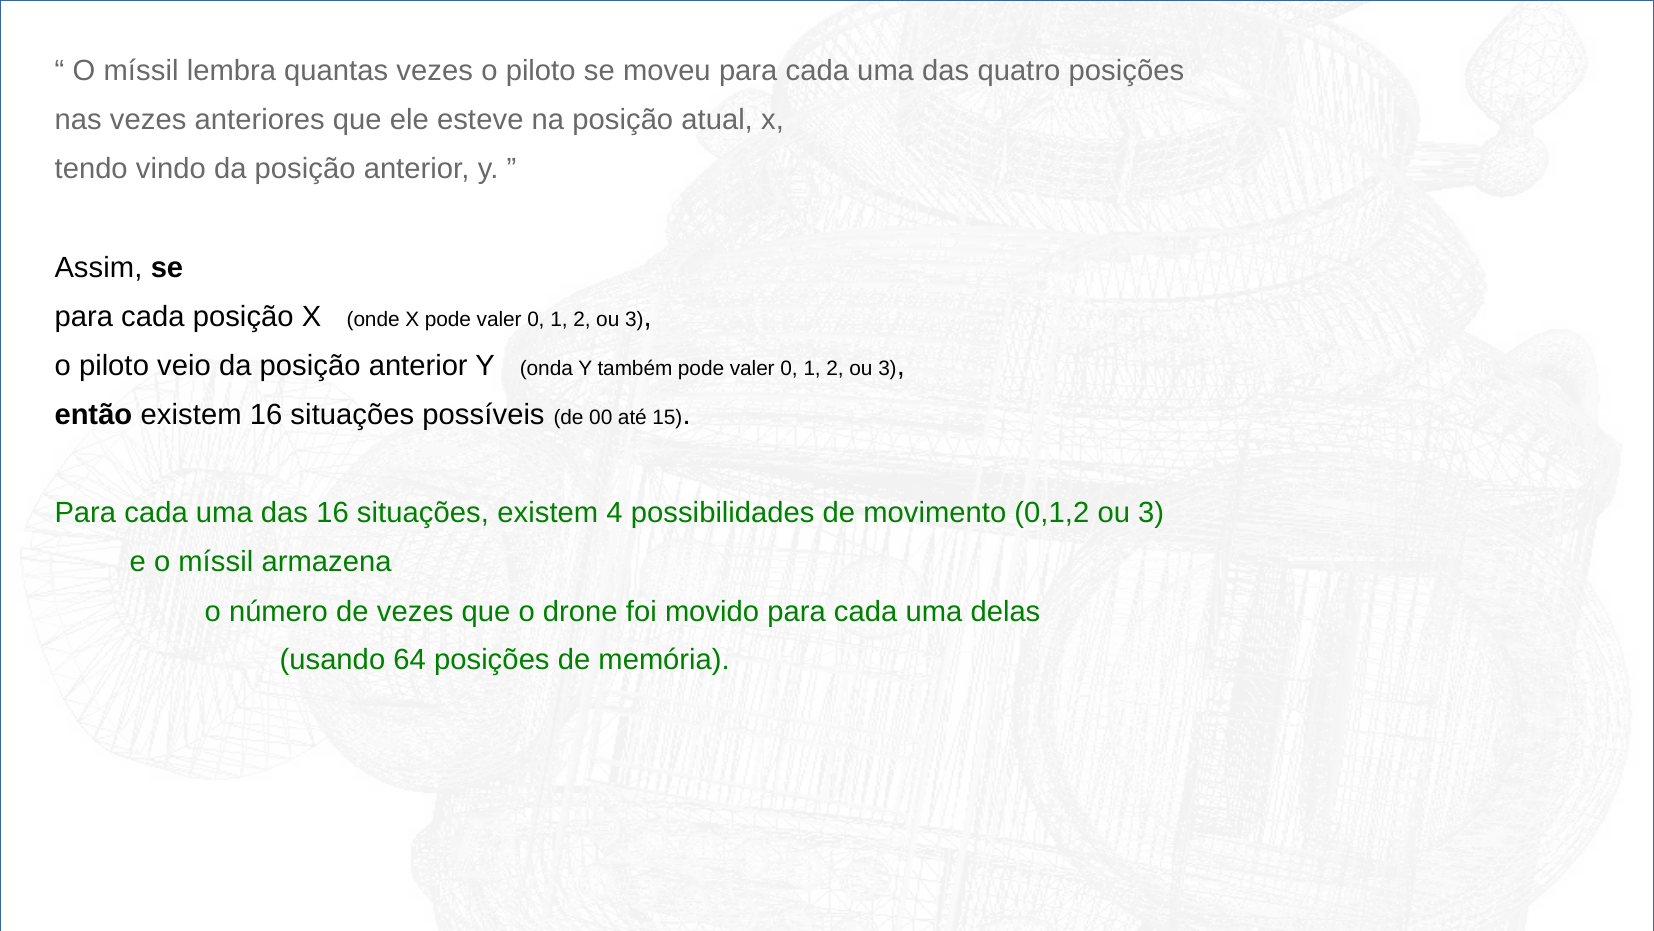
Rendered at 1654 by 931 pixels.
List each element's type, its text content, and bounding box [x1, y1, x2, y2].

text_box “ O míssil lembra quantas vezes o piloto se moveu para cada uma das quatro posições nas vezes anteriores que ele esteve na posição atual, x, tendo vindo da posição anterior, y. ” Assim, se para cada posição X (onde X pode valer 0, 1, 2, ou 3), o piloto veio da posição anterior Y (onda Y também pode valer 0, 1, 2, ou 3), então existem 16 situações possíveis (de 00 até 15). Para cada uma das 16 situações, existem 4 possibilidades de movimento (0,1,2 ou 3) e o míssil armazena o número de vezes que o drone foi movido para cada uma delas (usando 64 posições de memória). [39, 30, 1621, 783]
